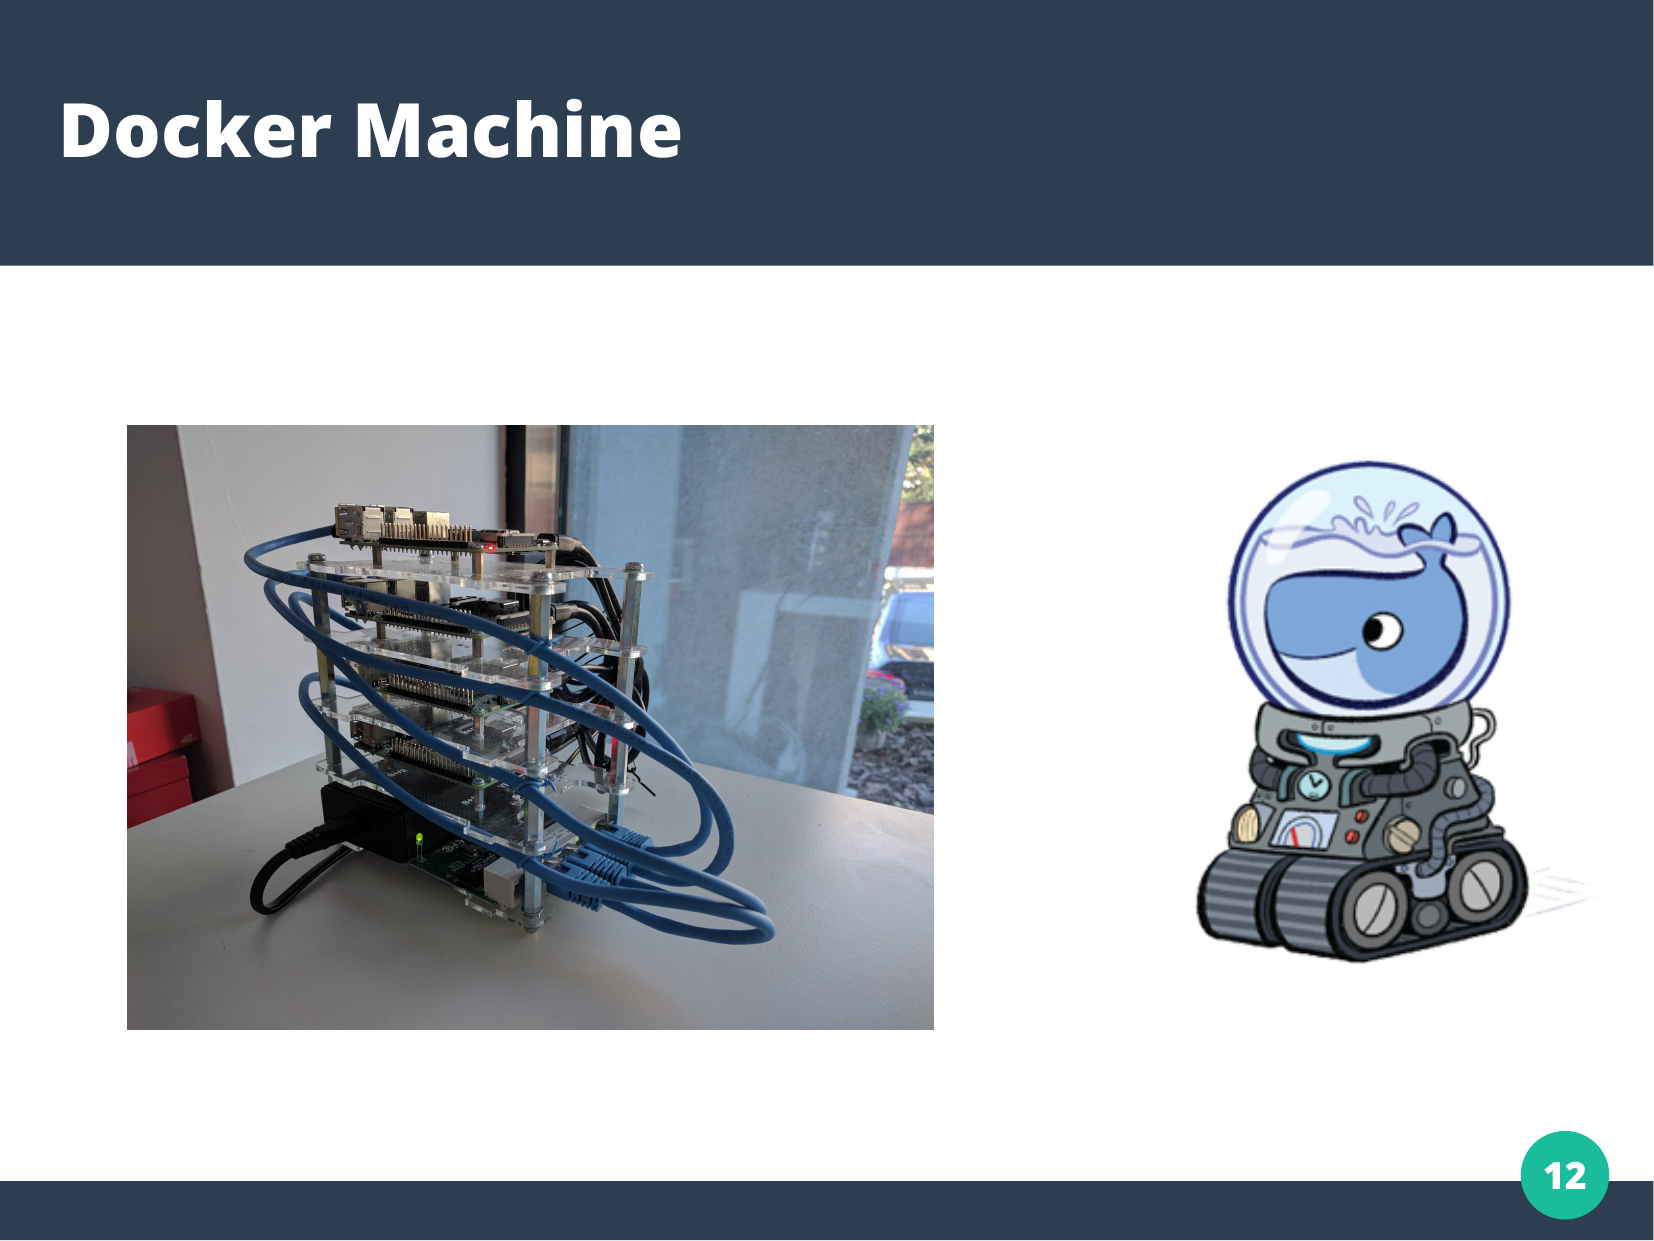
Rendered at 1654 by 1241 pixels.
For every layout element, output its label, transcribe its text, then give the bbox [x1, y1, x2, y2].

title Docker Machine [59, 49, 1595, 207]
picture [1139, 436, 1619, 1004]
picture [127, 425, 934, 1030]
